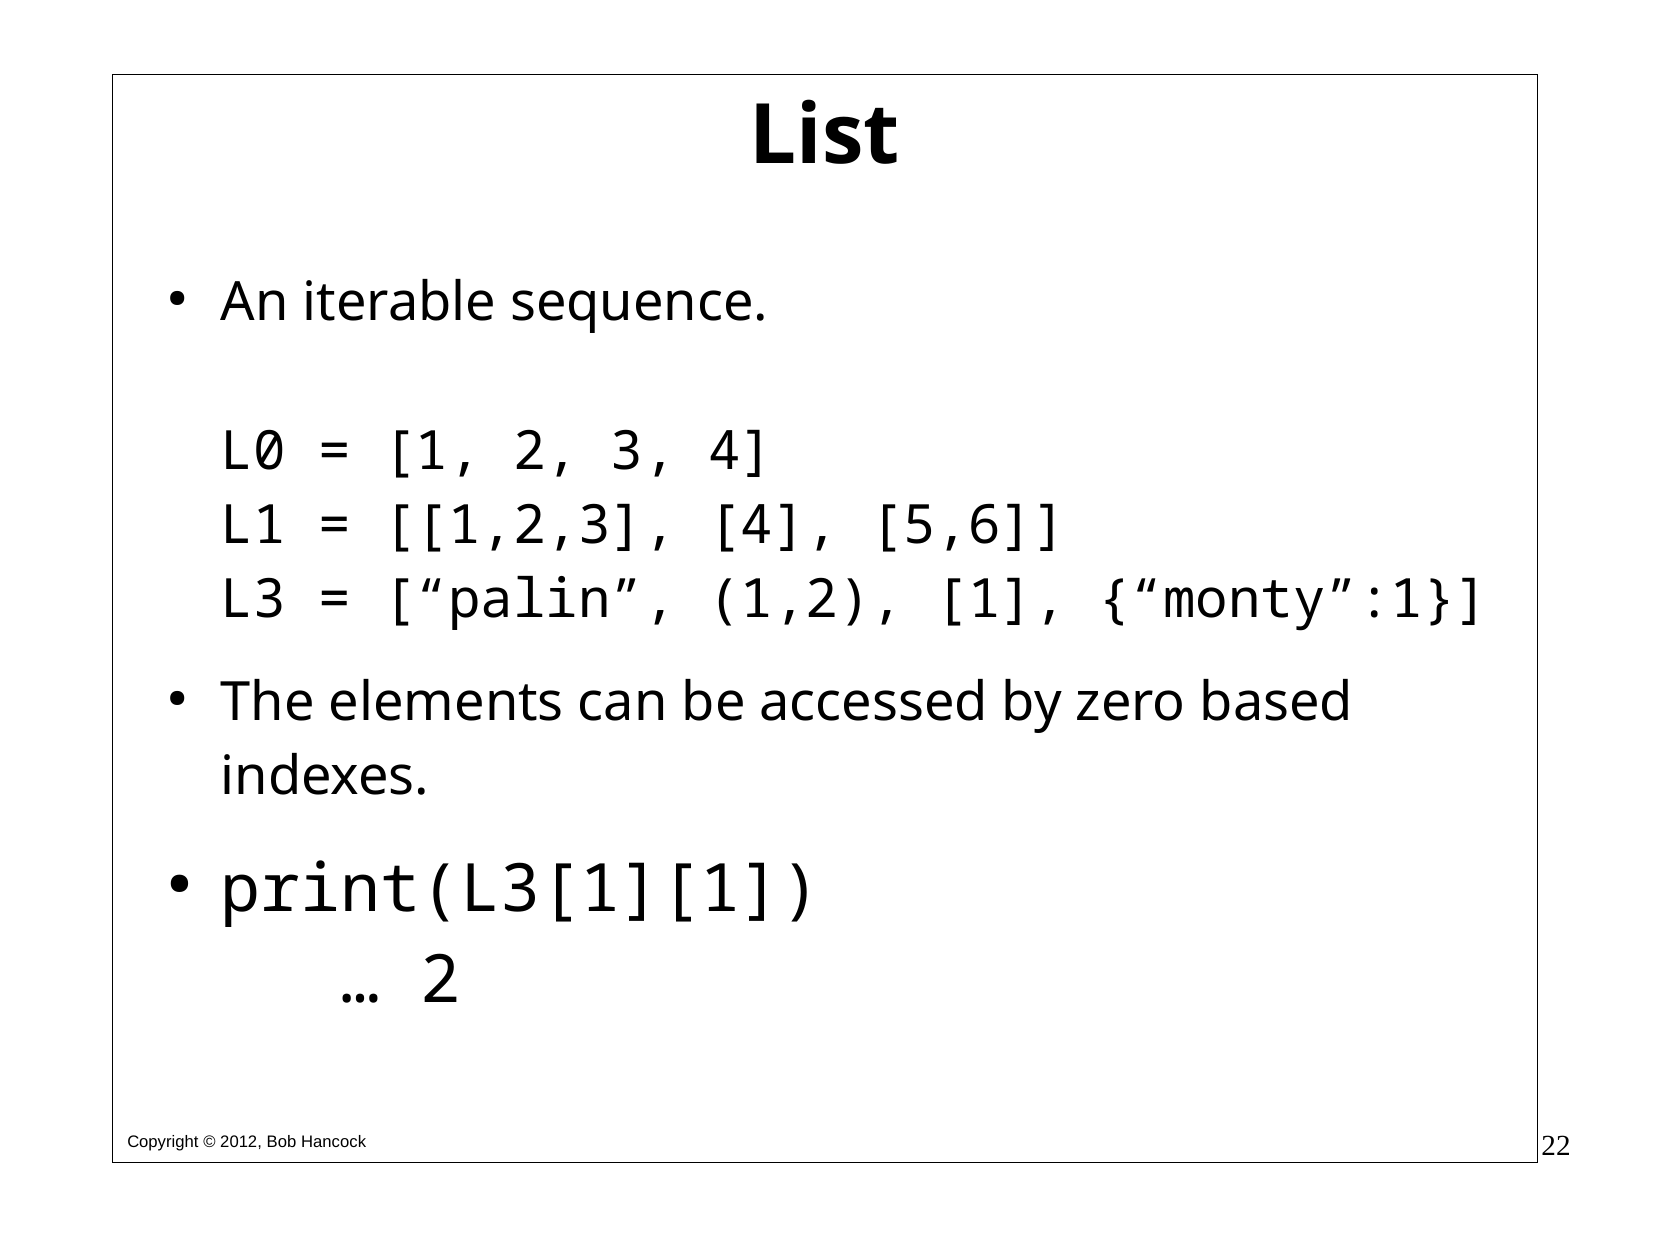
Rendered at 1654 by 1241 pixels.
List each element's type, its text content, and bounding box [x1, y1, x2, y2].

title List [112, 75, 1538, 188]
text_box Copyright © 2012, Bob Hancock [112, 1125, 382, 1159]
list An iterable sequence. L0 = [1, 2, 3, 4] L1 = [[1,2,3], [4], [5,6]] L3 = [“palin”, (1,2), [1], {“monty”:1}] The elements can be accessed by zero based indexes. print(L3[1][1]) … 2 [150, 262, 1501, 1126]
